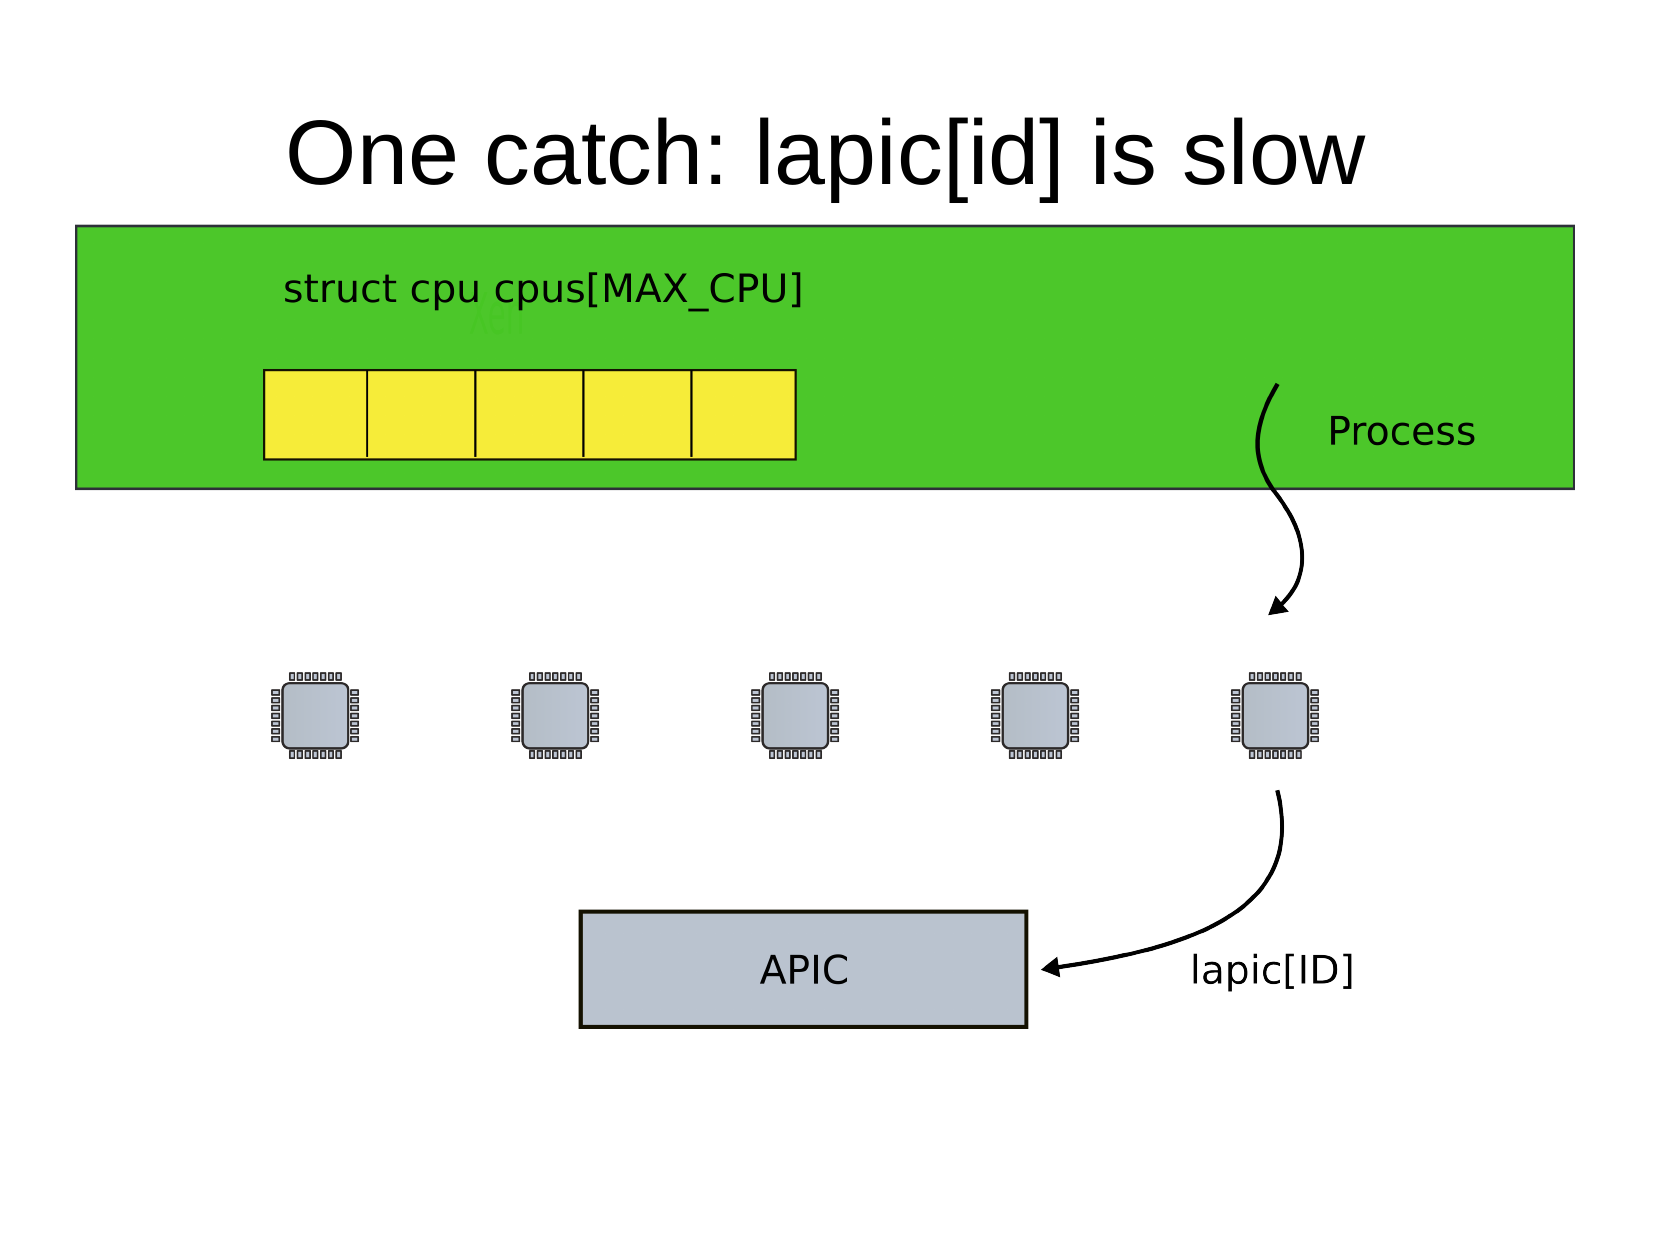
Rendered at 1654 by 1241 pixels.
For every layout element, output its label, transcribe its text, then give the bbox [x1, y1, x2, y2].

title One catch: lapic[id] is slow [82, 49, 1571, 224]
picture [75, 224, 1575, 1029]
